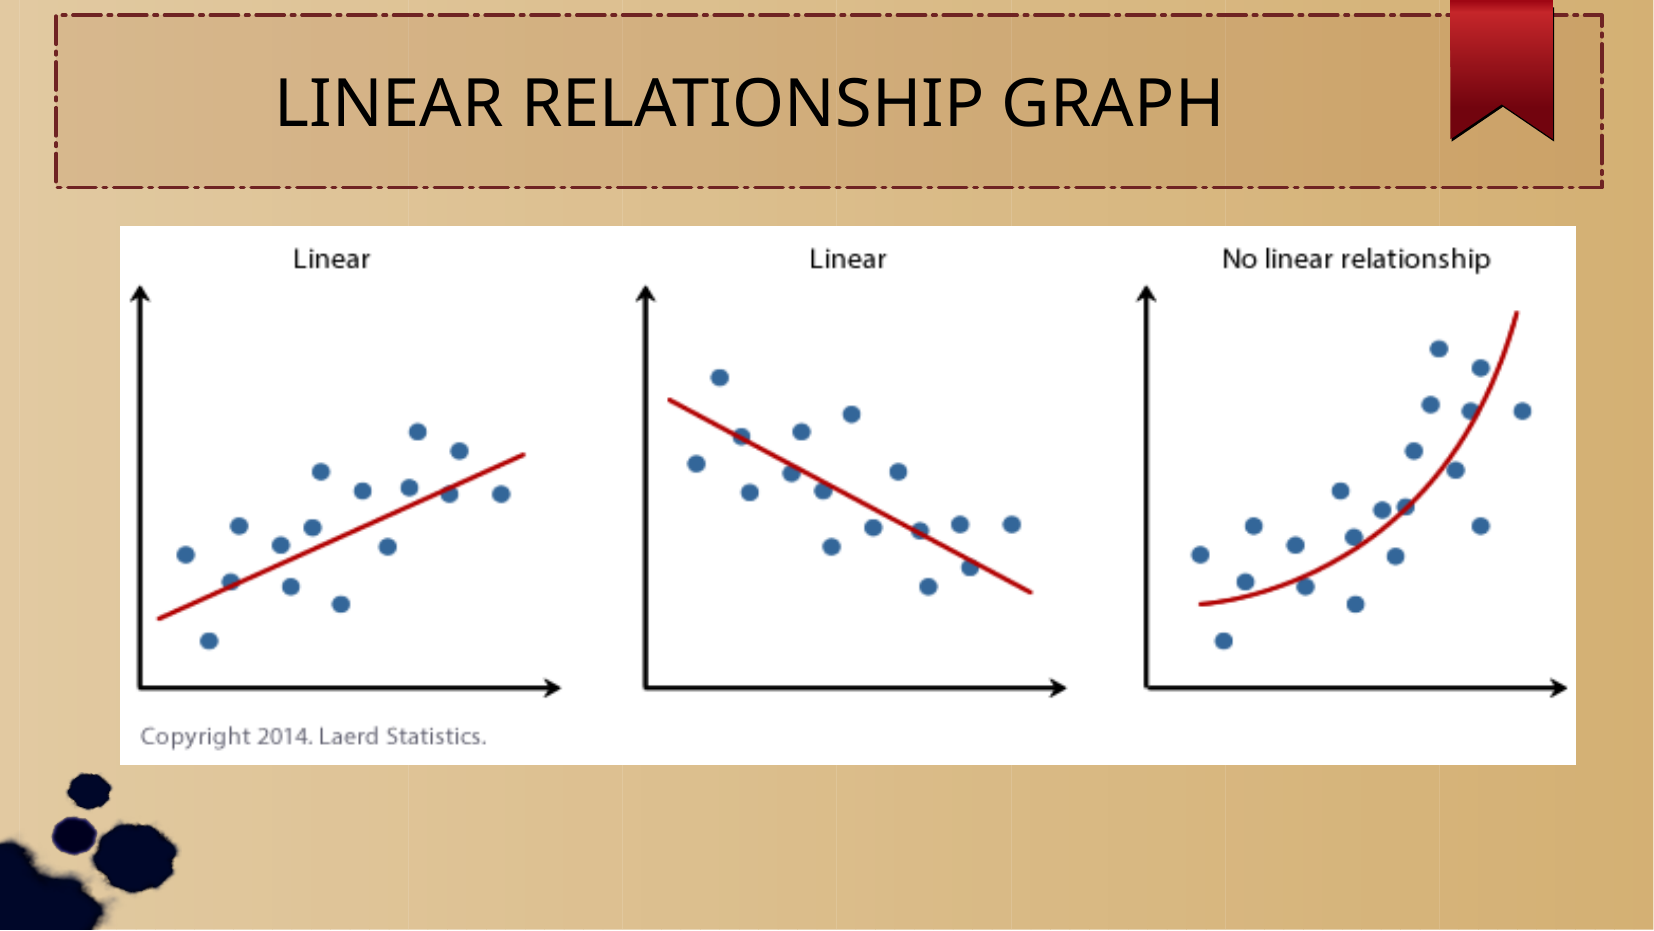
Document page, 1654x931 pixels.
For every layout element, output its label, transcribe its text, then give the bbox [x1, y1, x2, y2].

picture [120, 226, 1576, 766]
title LINEAR RELATIONSHIP GRAPH [59, 11, 1441, 189]
